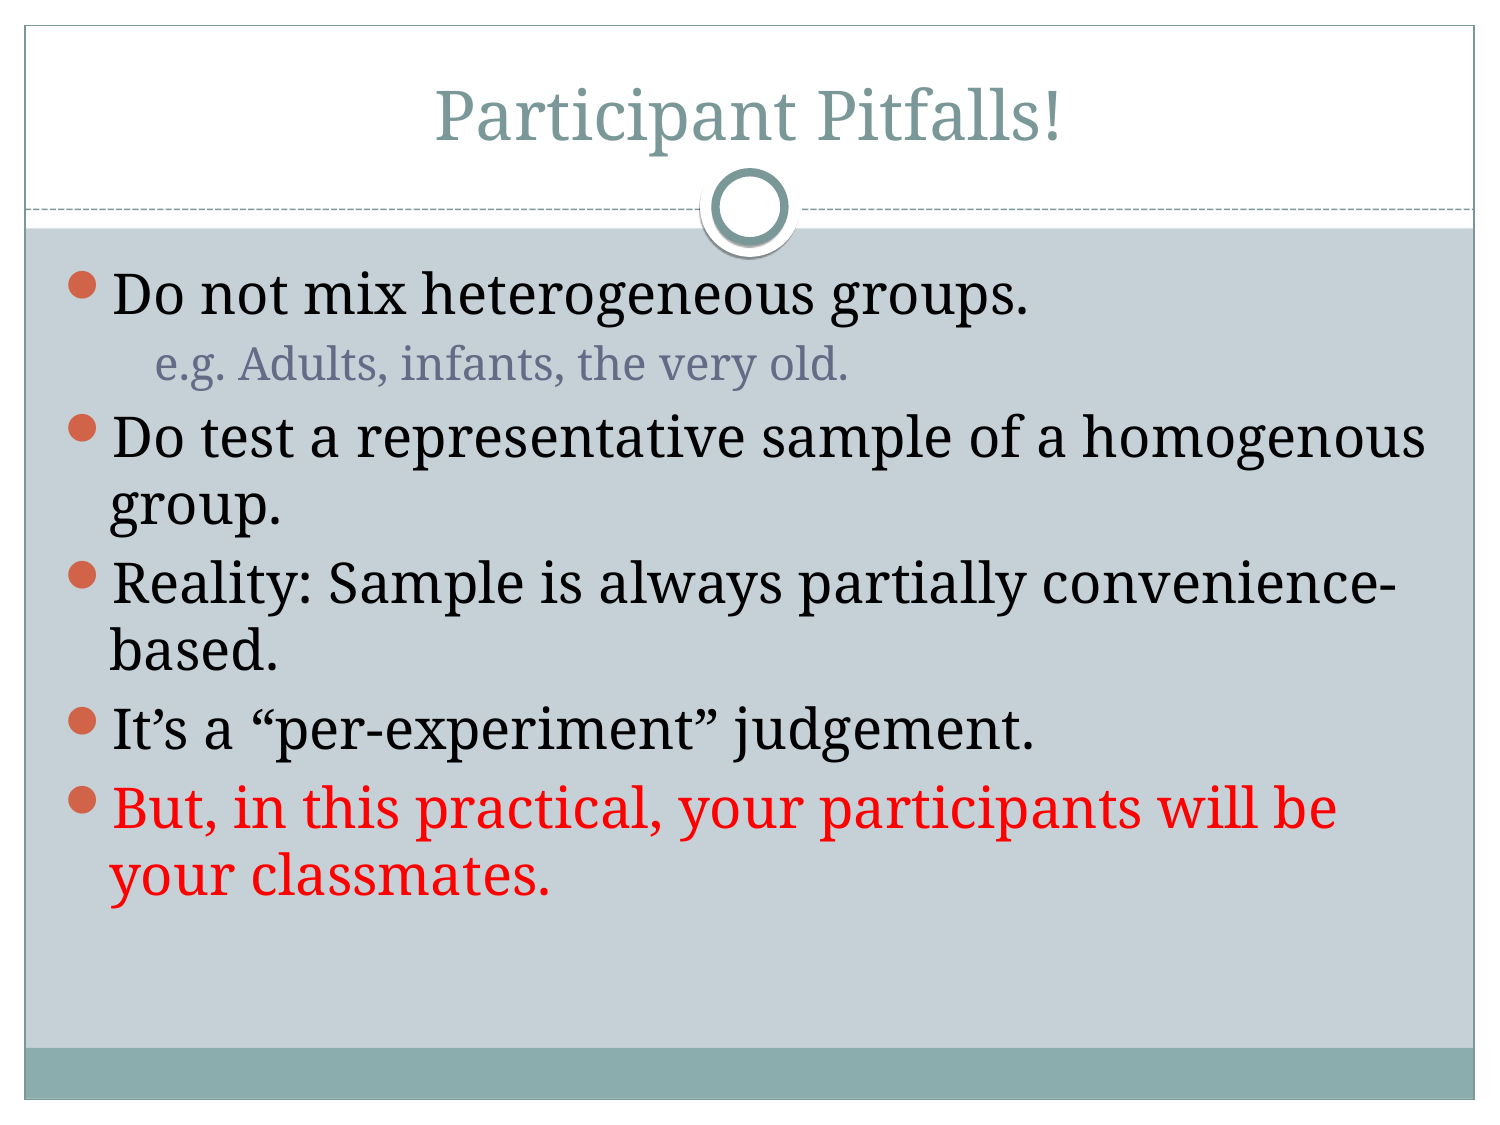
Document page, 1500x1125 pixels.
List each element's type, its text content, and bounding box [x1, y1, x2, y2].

title Participant Pitfalls! [49, 37, 1450, 162]
list Do not mix heterogeneous groups. e.g. Adults, infants, the very old. Do test a representative sample of a homogenous group. Reality: Sample is always partially convenience-based. It’s a “per-experiment” judgement. But, in this practical, your participants will be your classmates. [49, 250, 1445, 1001]
